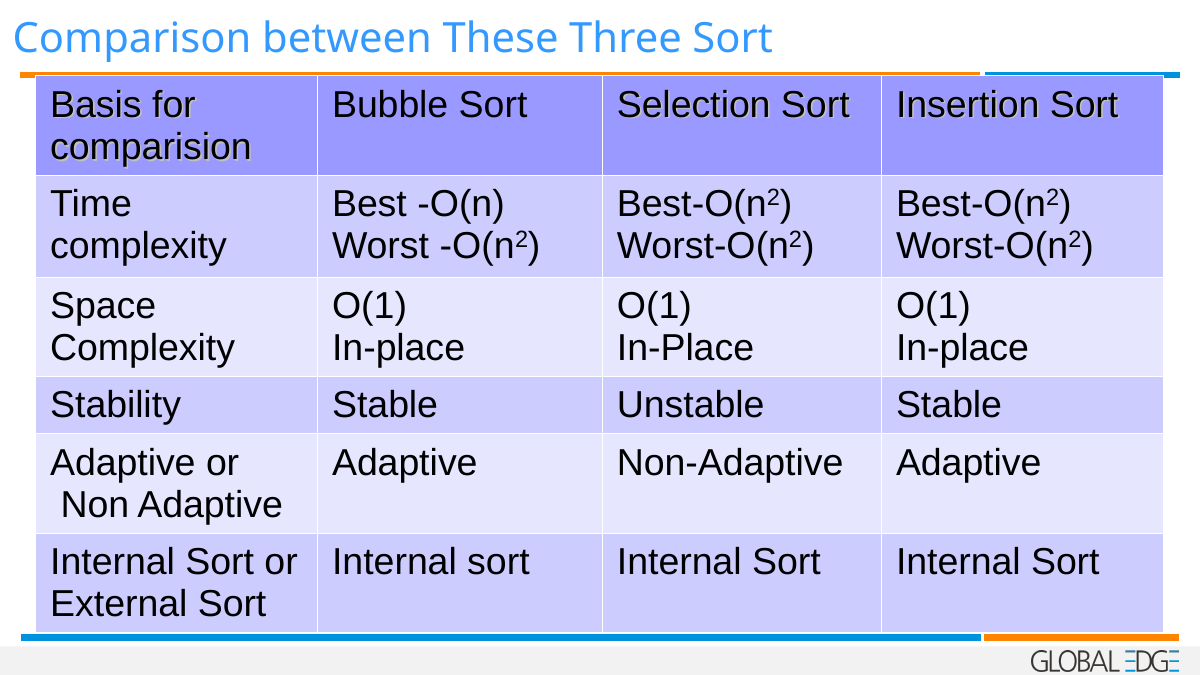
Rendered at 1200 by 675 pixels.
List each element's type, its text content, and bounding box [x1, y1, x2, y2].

table_cell Unstable [603, 377, 881, 433]
table_cell Space Complexity [36, 278, 317, 376]
table_cell Stability [36, 377, 317, 433]
table_cell Time complexity [36, 176, 317, 277]
table_cell Adaptive [318, 434, 602, 533]
table_cell Adaptive or Non Adaptive [36, 434, 317, 533]
table_cell Non-Adaptive [603, 434, 881, 533]
table_cell Internal Sort [603, 534, 881, 632]
table_cell O(1) In-Place [603, 278, 881, 376]
table_cell Adaptive [882, 434, 1163, 533]
table_cell Stable [882, 377, 1163, 433]
title Comparison between These Three Sort [12, 9, 1088, 63]
table_cell Best-O(n2) Worst-O(n2) [882, 176, 1163, 277]
table_header Bubble Sort [318, 76, 602, 175]
table_cell Internal Sort or External Sort [36, 534, 317, 632]
table_header Insertion Sort [882, 76, 1163, 175]
table_cell Internal sort [318, 534, 602, 632]
table_cell Best -O(n) Worst -O(n2) [318, 176, 602, 277]
table_header Selection Sort [603, 76, 881, 175]
table_cell Best-O(n2) Worst-O(n2) [603, 176, 881, 277]
table_cell Stable [318, 377, 602, 433]
table_cell O(1) In-place [318, 278, 602, 376]
table_cell Internal Sort [882, 534, 1163, 632]
picture [1031, 650, 1179, 672]
table_cell O(1) In-place [882, 278, 1163, 376]
table_header Basis for comparision [36, 76, 317, 175]
